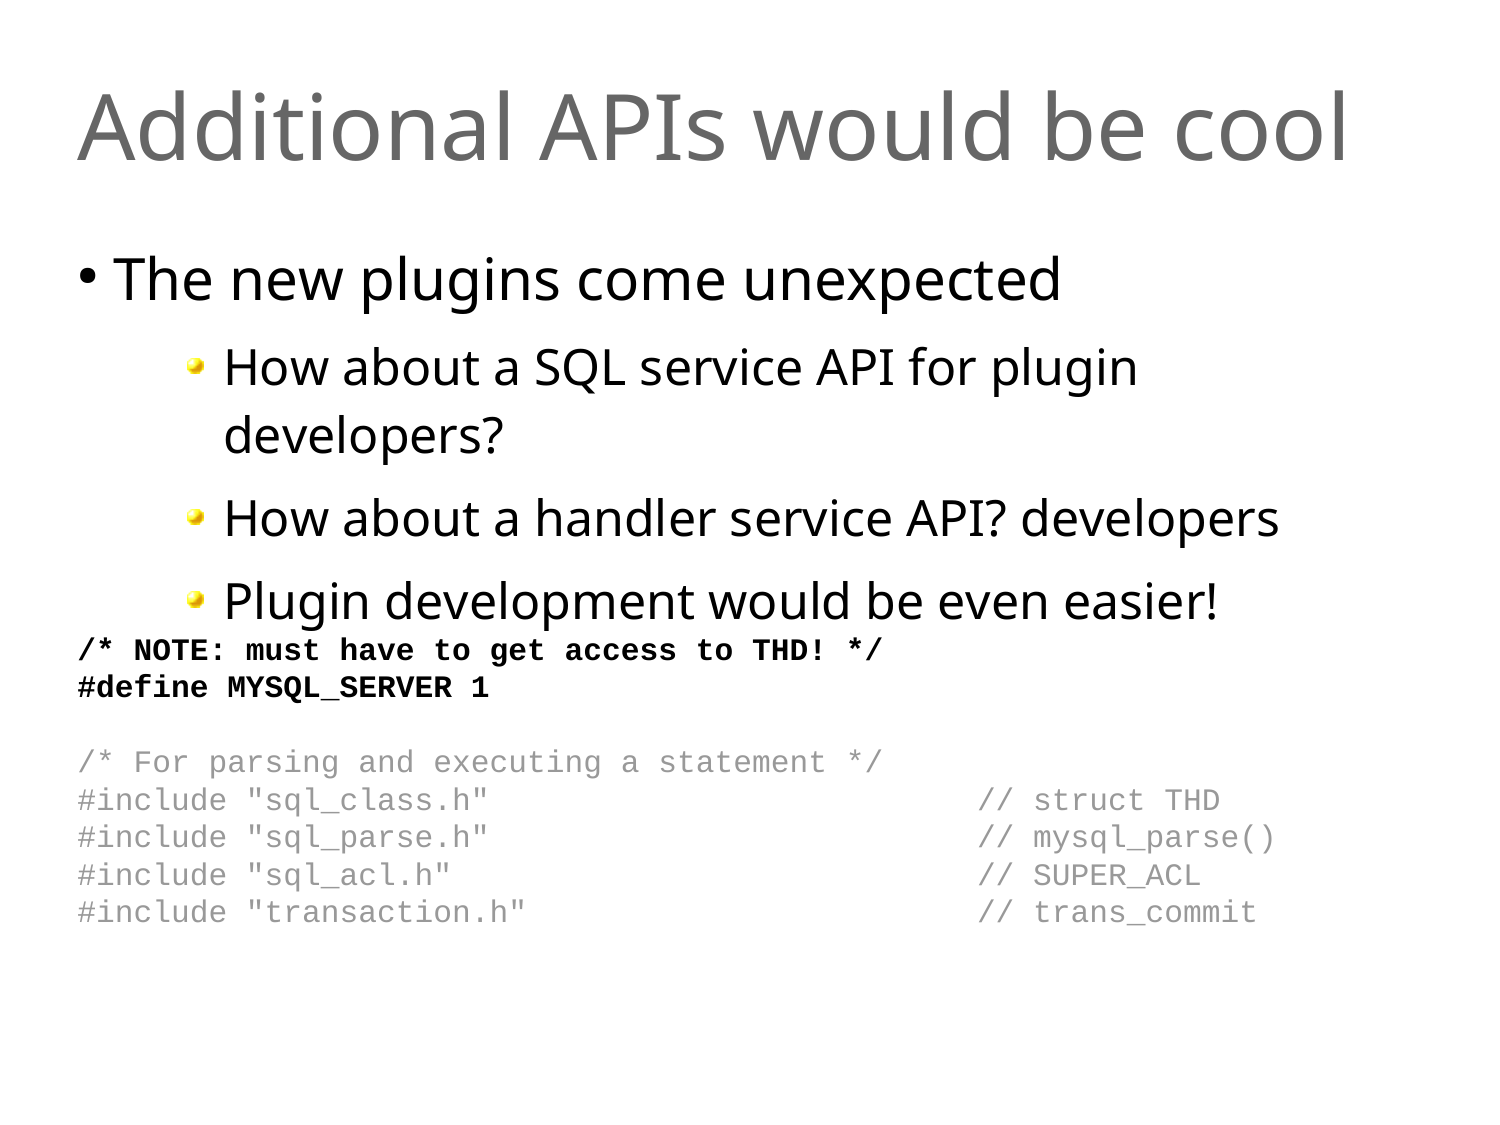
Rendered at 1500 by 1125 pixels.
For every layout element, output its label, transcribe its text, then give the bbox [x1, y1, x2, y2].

list The new plugins come unexpected How about a SQL service API for plugin developers? How about a handler service API? developers Plugin development would be even easier! [62, 251, 1438, 621]
title Additional APIs would be cool [62, 0, 1438, 251]
text_box /* NOTE: must have to get access to THD! */ #define MYSQL_SERVER 1 /* For parsing and executing a statement */ #include "sql_class.h" // struct THD #include "sql_parse.h" // mysql_parse() #include "sql_acl.h" // SUPER_ACL #include "transaction.h" // trans_commit [62, 621, 1438, 1004]
